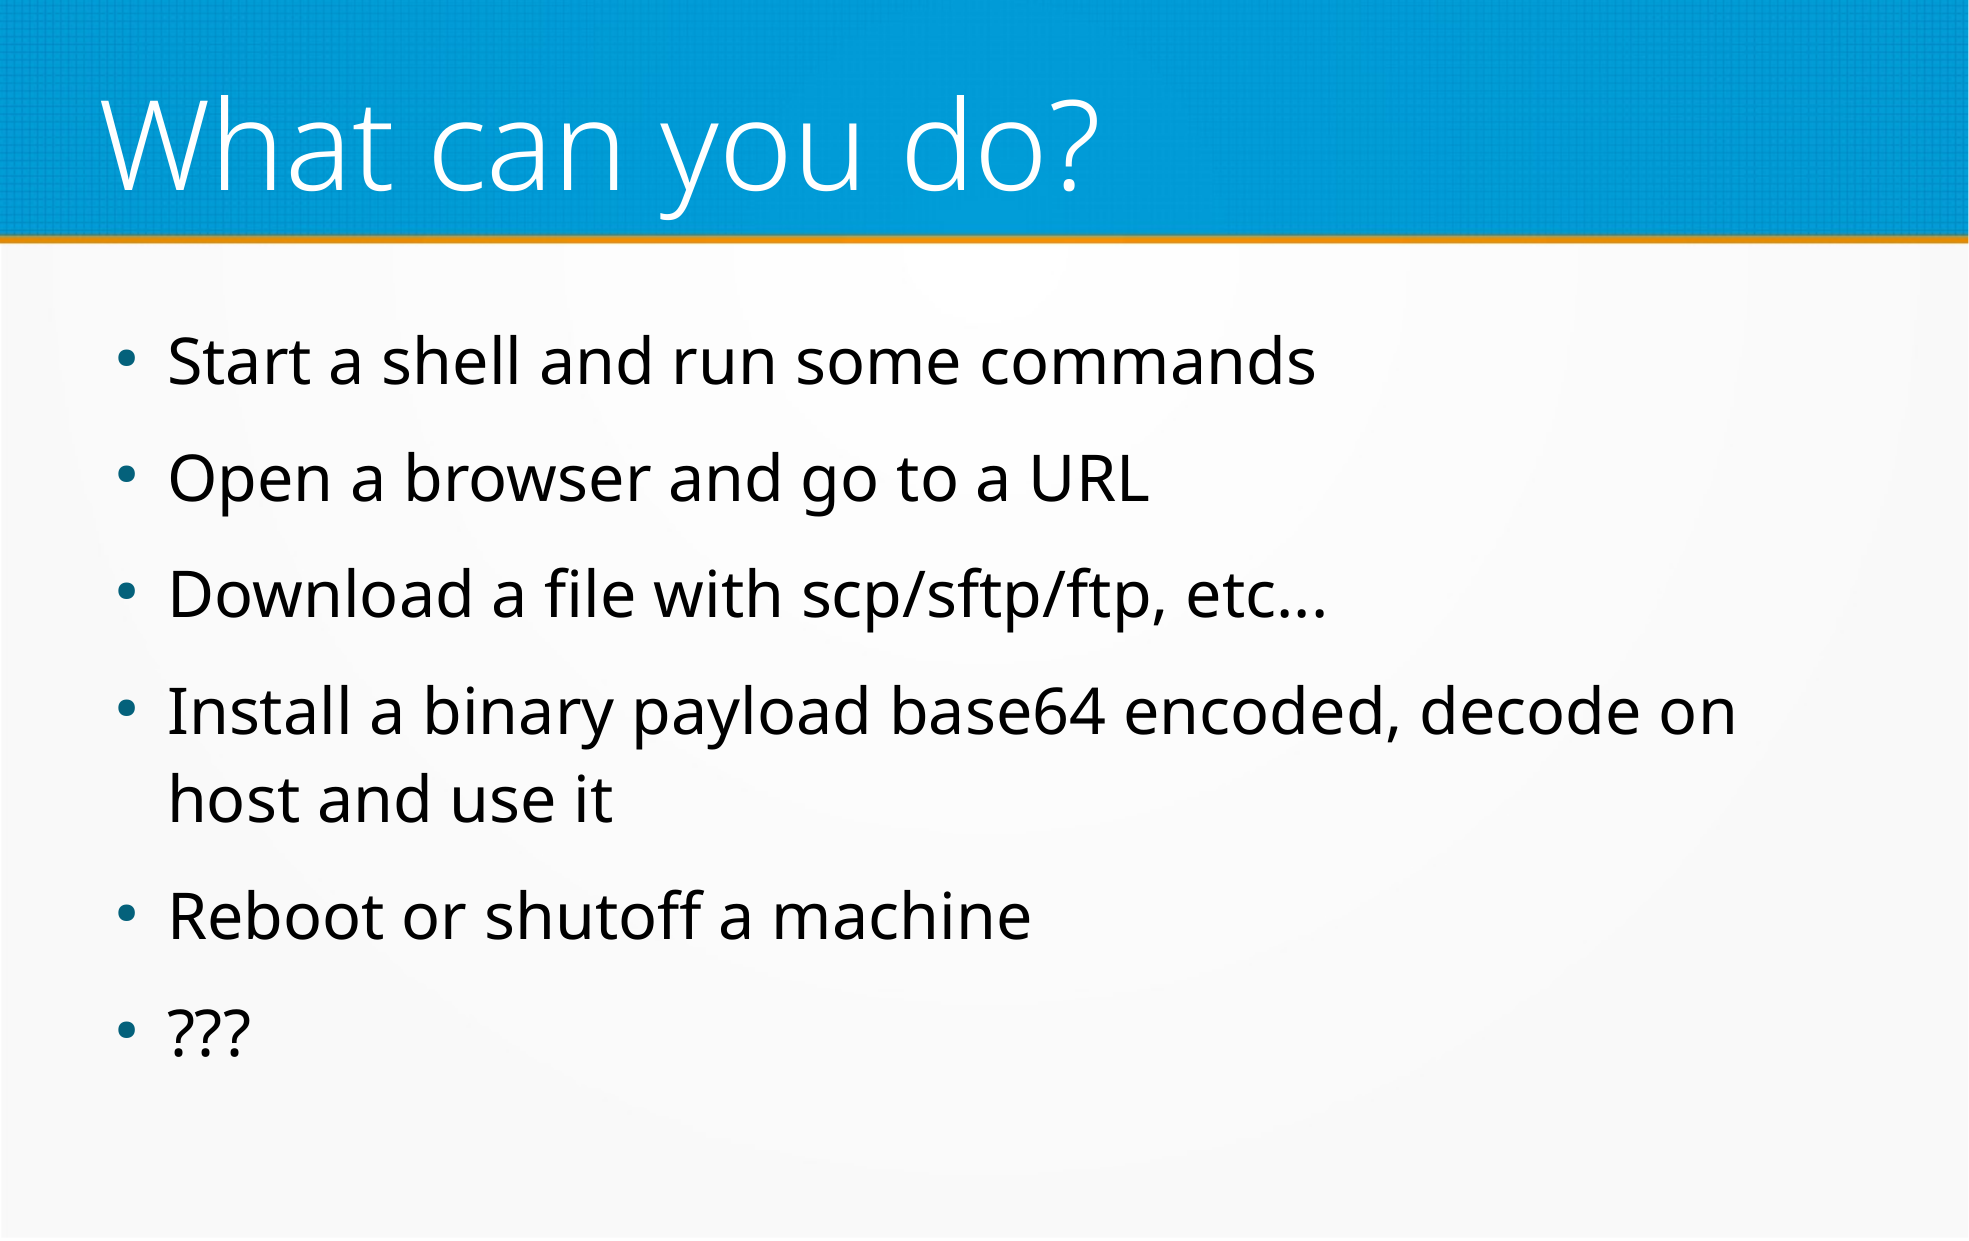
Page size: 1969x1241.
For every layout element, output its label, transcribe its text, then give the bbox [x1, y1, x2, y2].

list Start a shell and run some commands Open a browser and go to a URL Download a file with scp/sftp/ftp, etc... Install a binary payload base64 encoded, decode on host and use it Reboot or shutoff a machine ??? [98, 315, 1861, 1081]
picture [0, 233, 1969, 1241]
title What can you do? [98, 19, 1870, 227]
